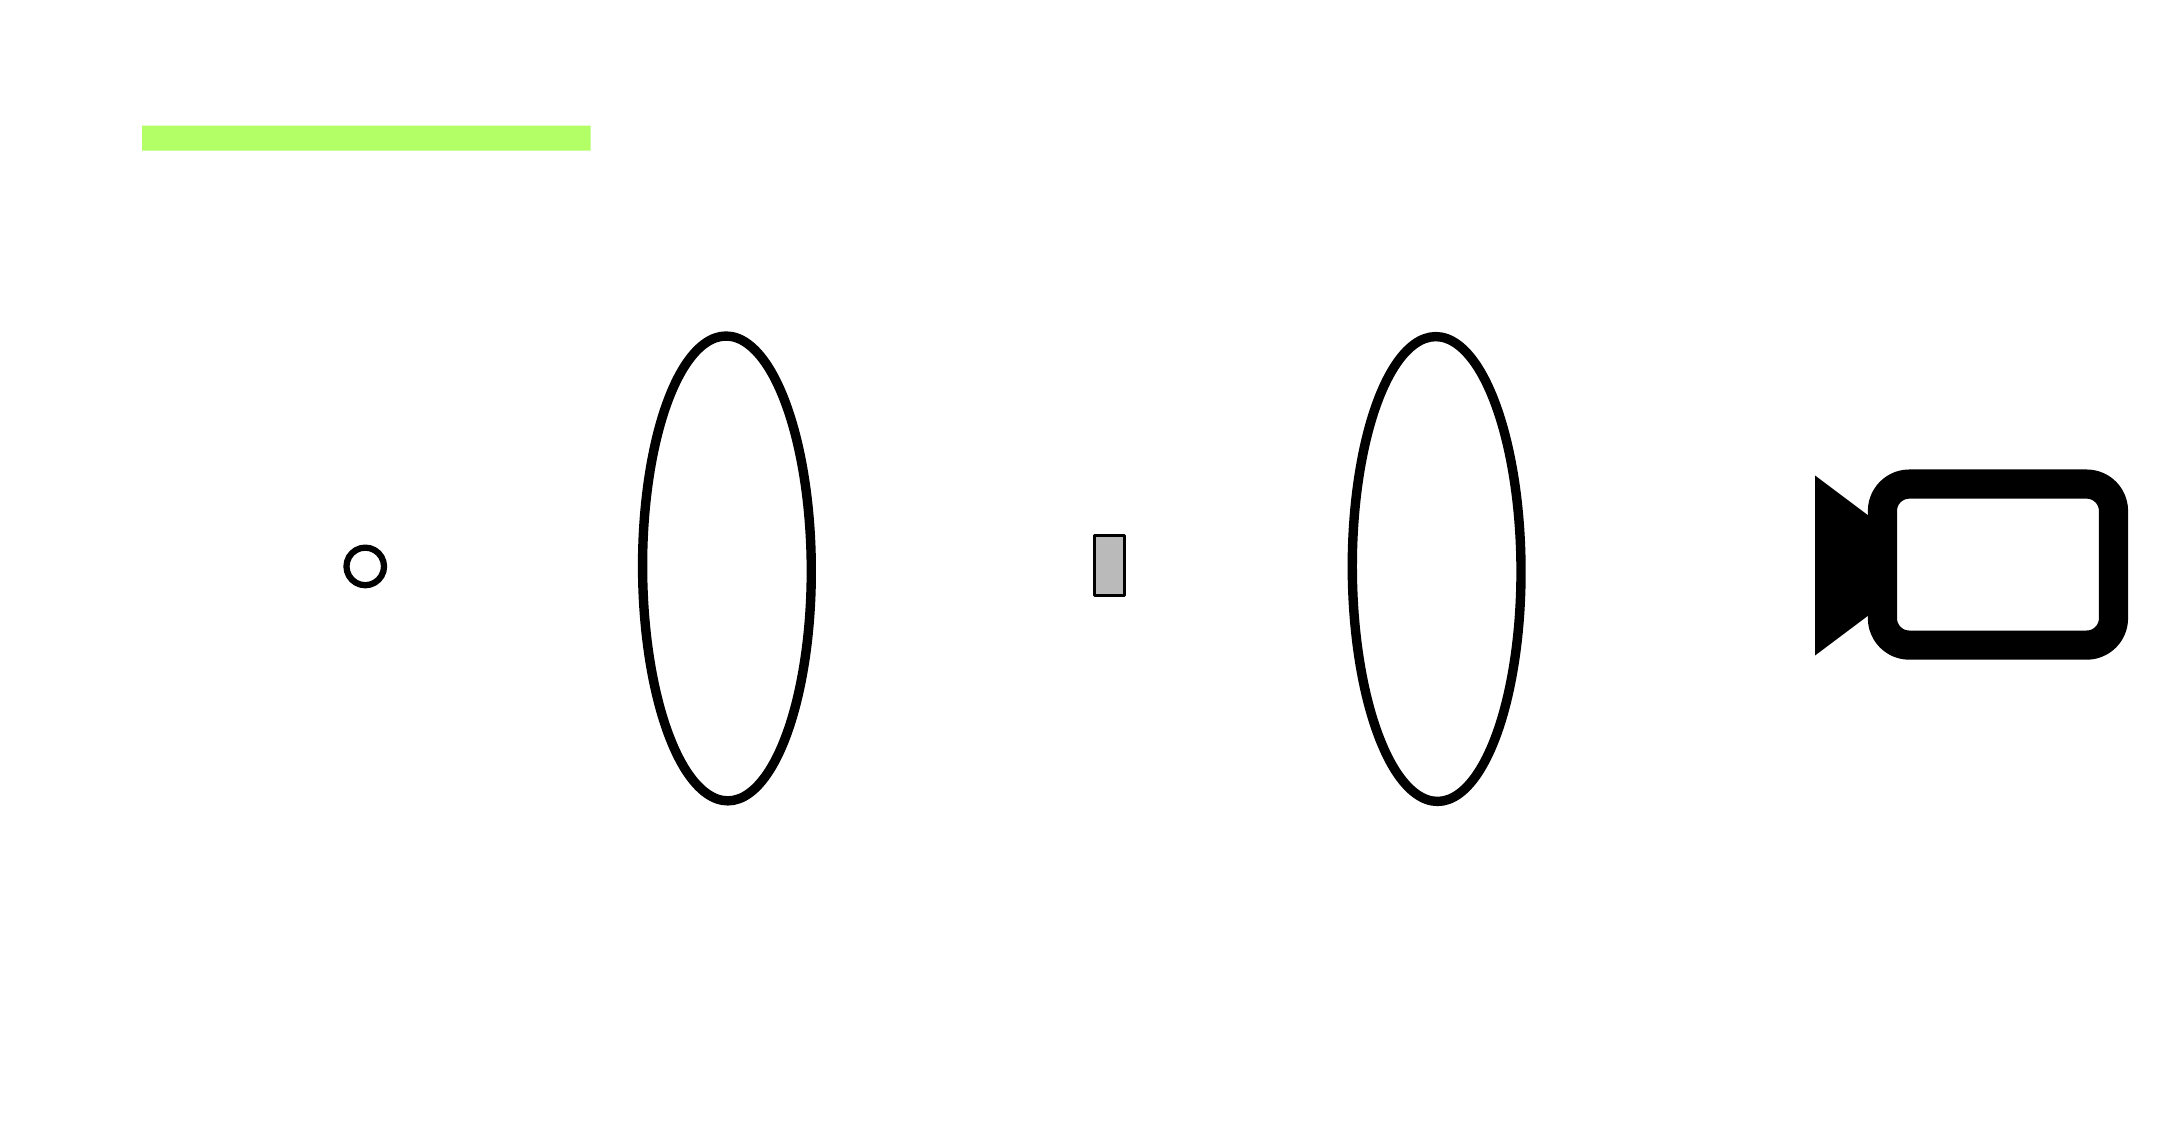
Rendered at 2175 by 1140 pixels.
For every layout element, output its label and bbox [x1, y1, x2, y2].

text_box [1882, 484, 2114, 646]
text_box [1094, 535, 1125, 596]
text_box [1352, 336, 1522, 802]
text_box [642, 336, 812, 801]
text_box [1815, 475, 1876, 656]
